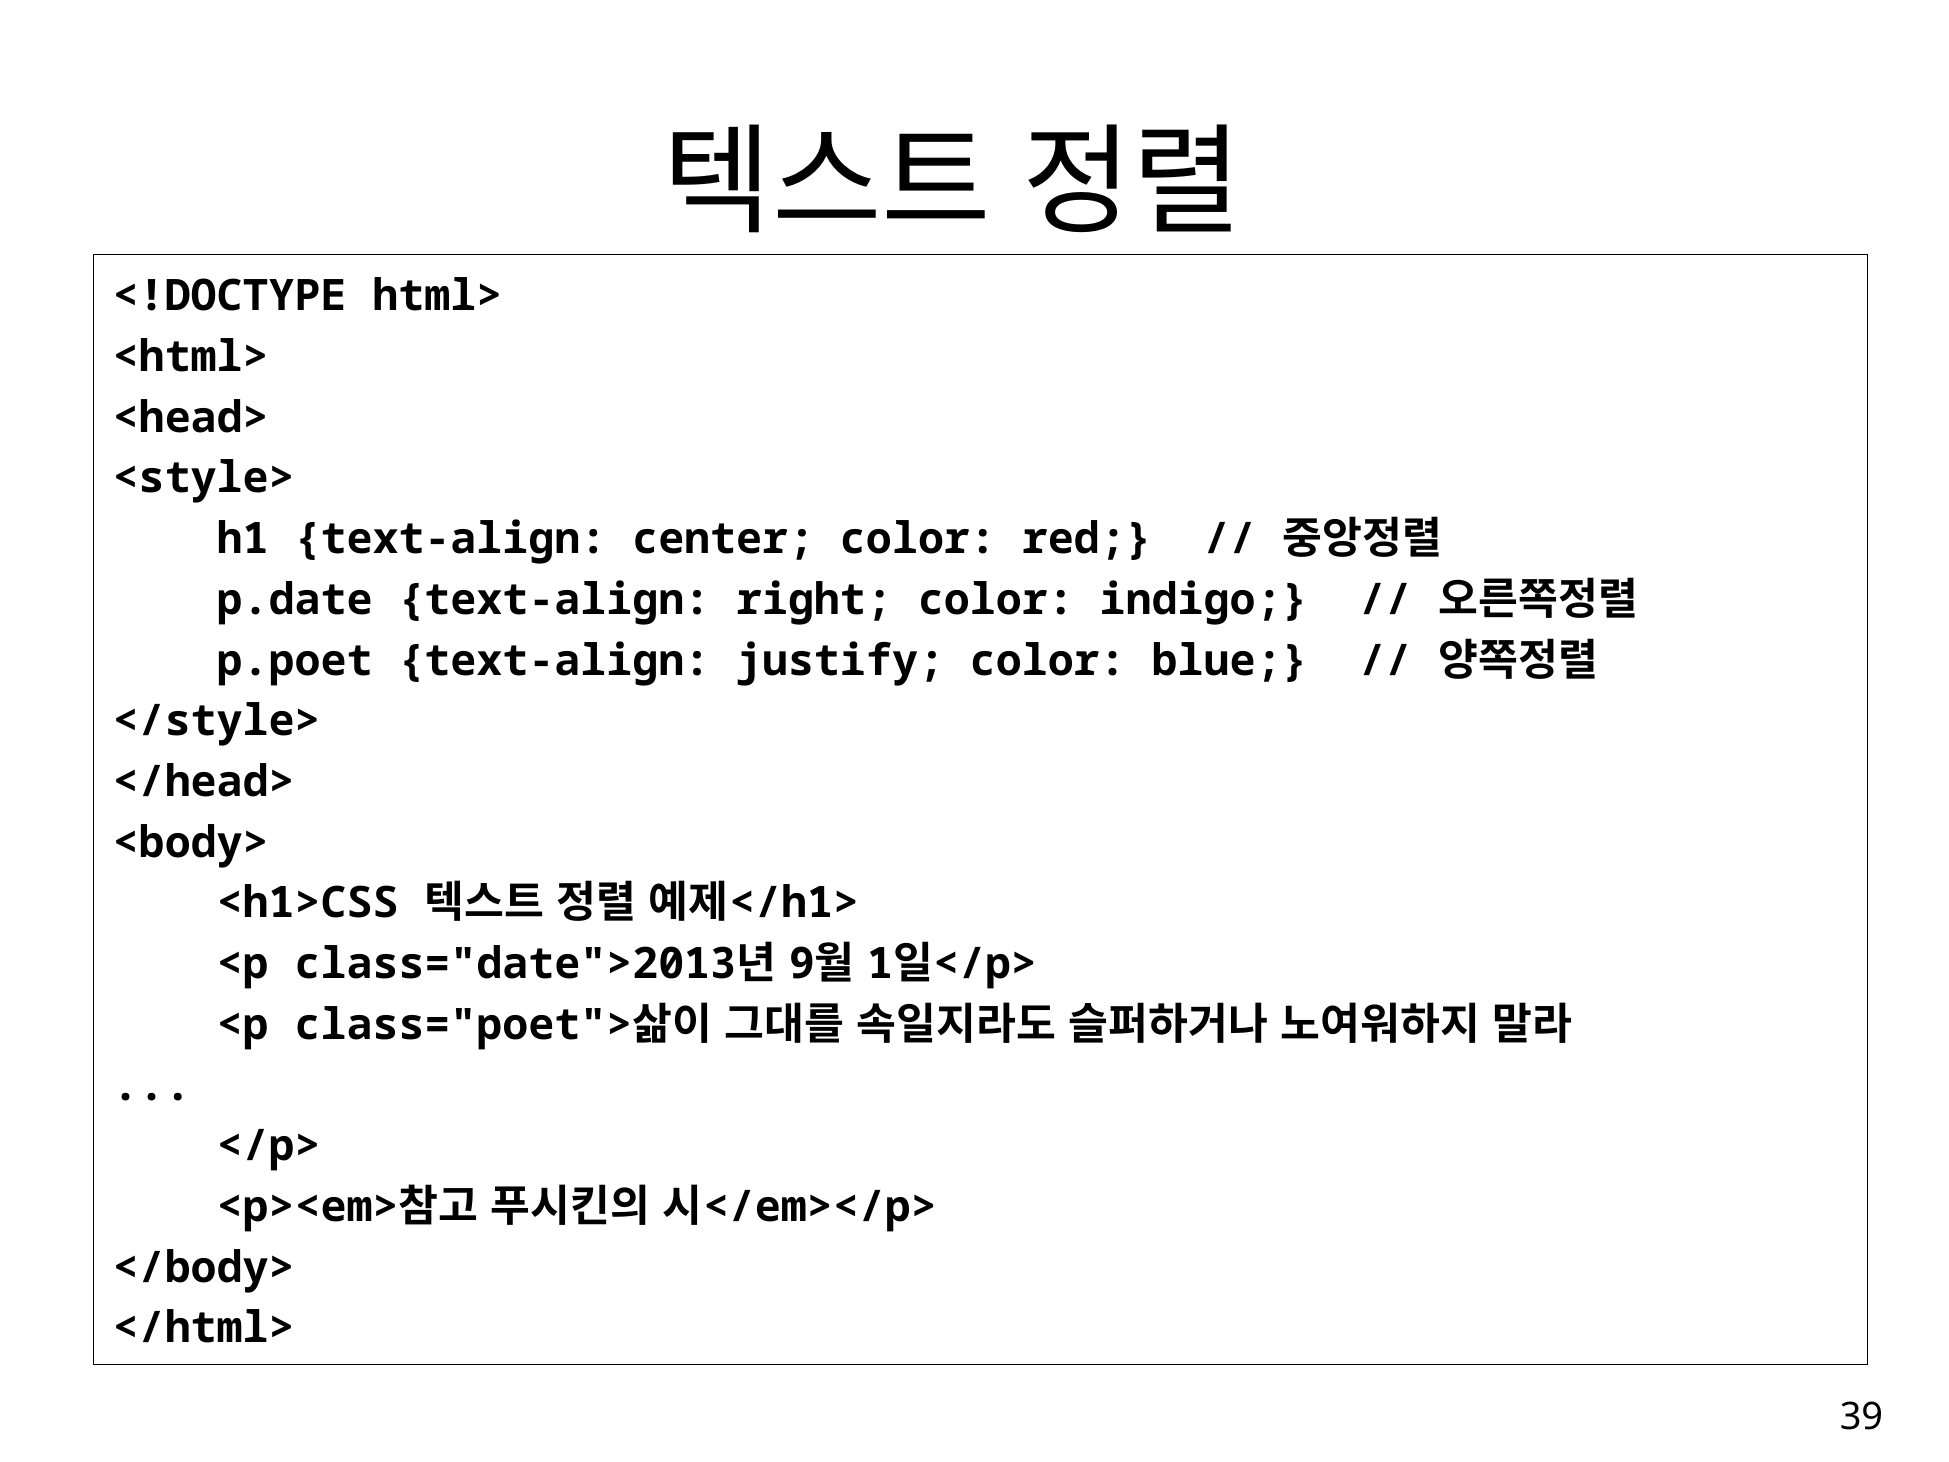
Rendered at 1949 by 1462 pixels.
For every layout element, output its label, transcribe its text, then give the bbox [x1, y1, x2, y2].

slide_number <숫자> [1496, 1372, 1899, 1462]
text_box <!DOCTYPE html> <html> <head> <style> h1 {text-align: center; color: red;} // 중앙정렬 p.date {text-align: right; color: indigo;} // 오른쪽정렬 p.poet {text-align: justify; color: blue;} // 양쪽정렬 </style> </head> <body> <h1>CSS 텍스트 정렬 예제</h1> <p class="date">2013년 9월 1일</p> <p class="poet">삶이 그대를 속일지라도 슬퍼하거나 노여워하지 말라 ... </p> <p><em>참고 푸시킨의 시</em></p> </body> </html> [93, 254, 1868, 1365]
title 텍스트 정렬 [156, 92, 1749, 254]
